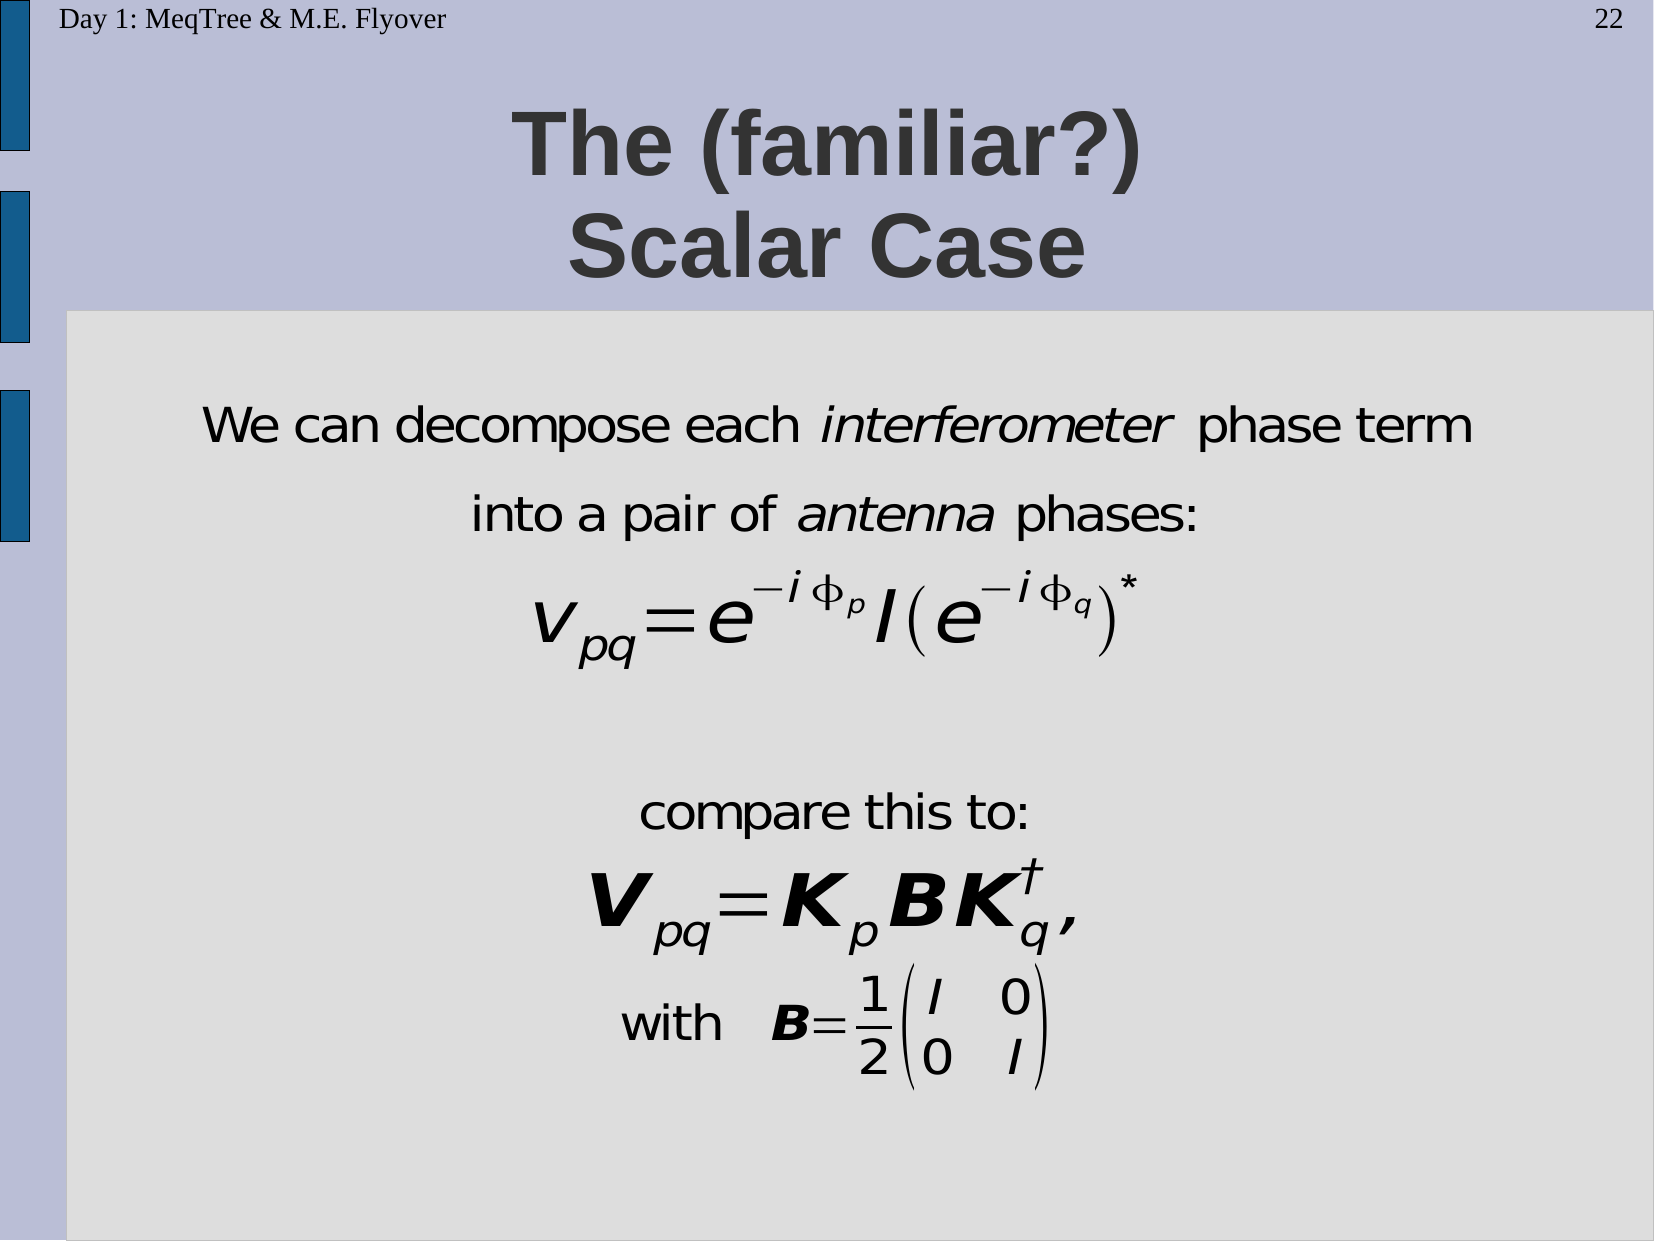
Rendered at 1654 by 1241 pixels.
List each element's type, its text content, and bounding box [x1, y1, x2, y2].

title The (familiar?) Scalar Case [121, 87, 1534, 302]
chart [192, 376, 1477, 1093]
